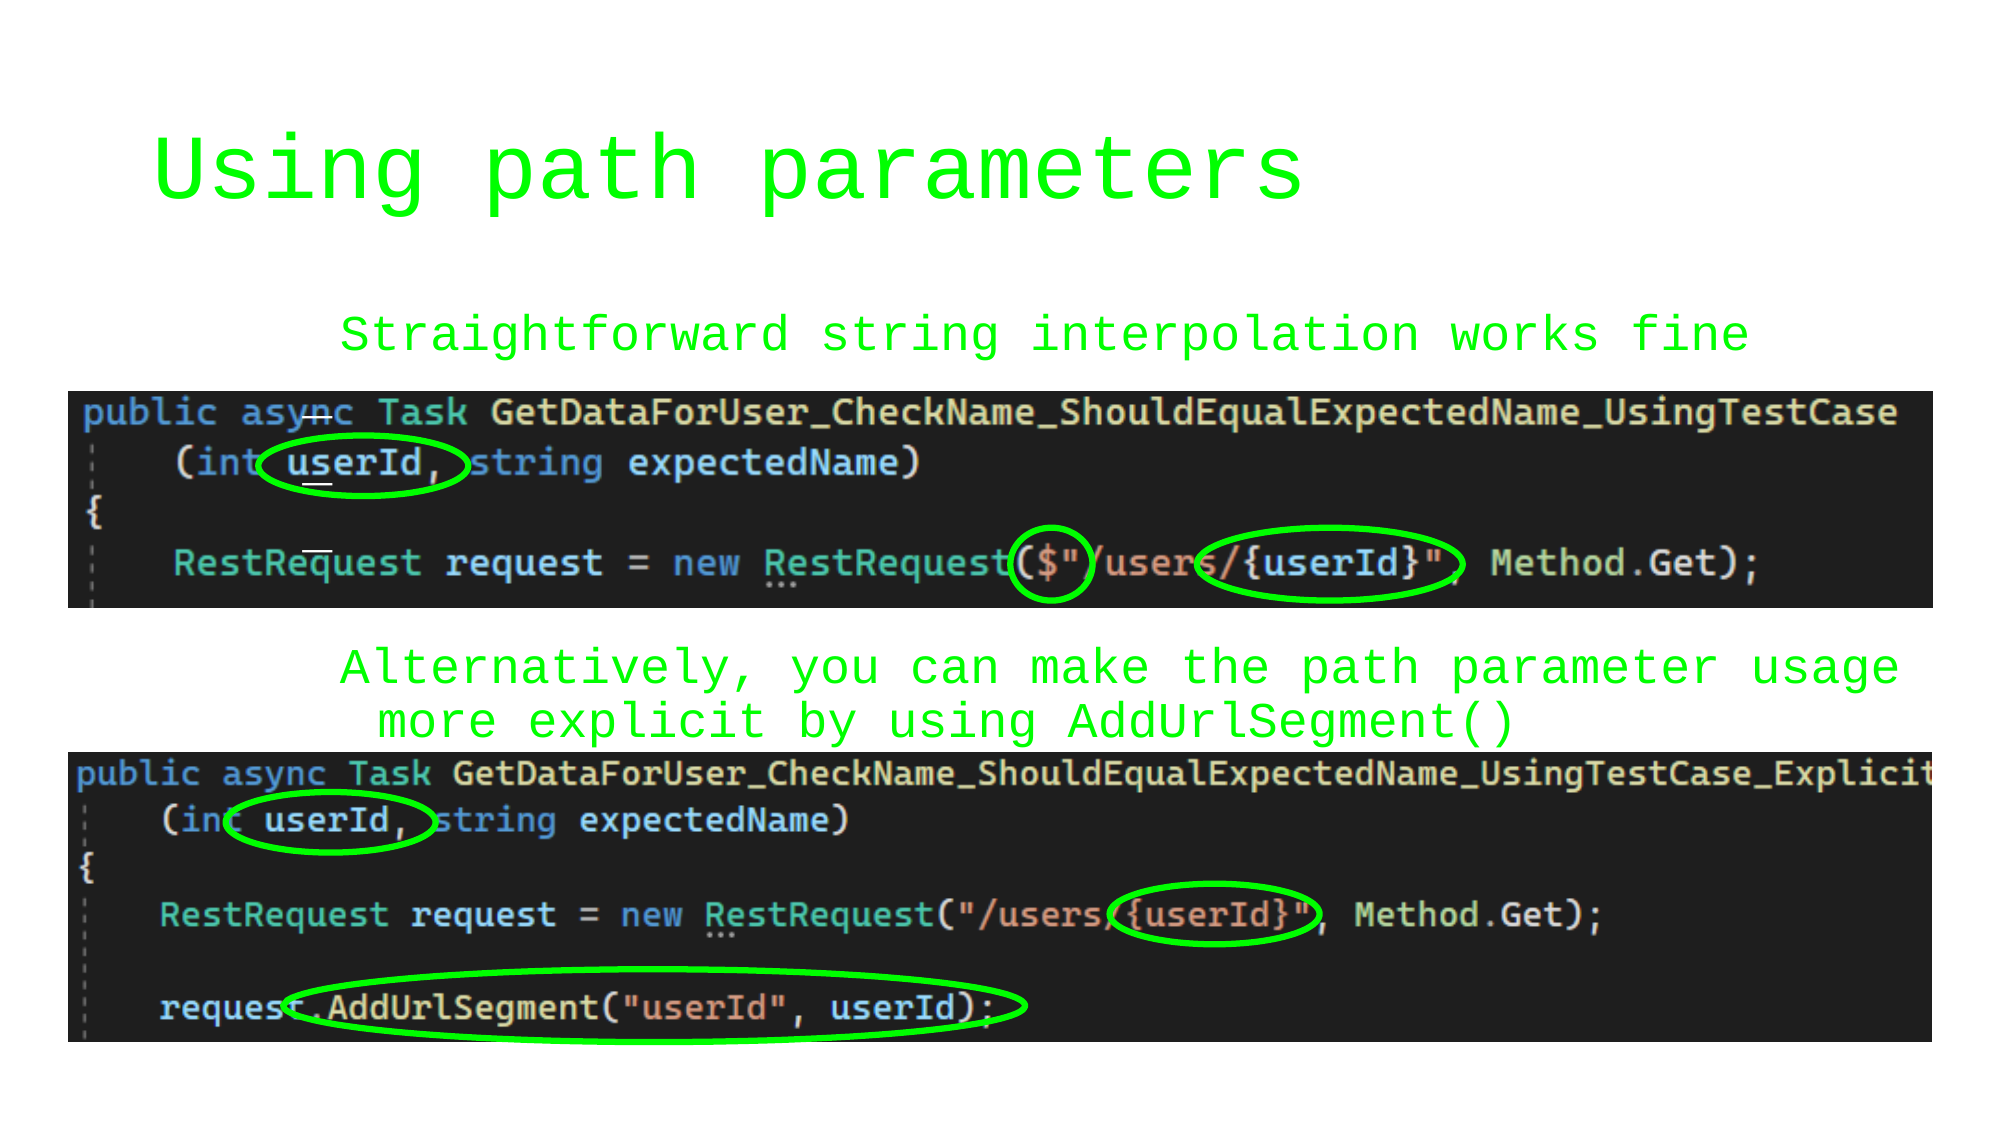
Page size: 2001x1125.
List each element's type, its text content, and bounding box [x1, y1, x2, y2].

list Straightforward string interpolation works fine Alternatively, you can make the path parameter usage more explicit by using AddUrlSegment() [137, 299, 1980, 1014]
picture [288, 973, 1021, 1038]
picture [68, 752, 1932, 1042]
picture [68, 391, 137, 608]
title Using path parameters [137, 59, 1938, 278]
